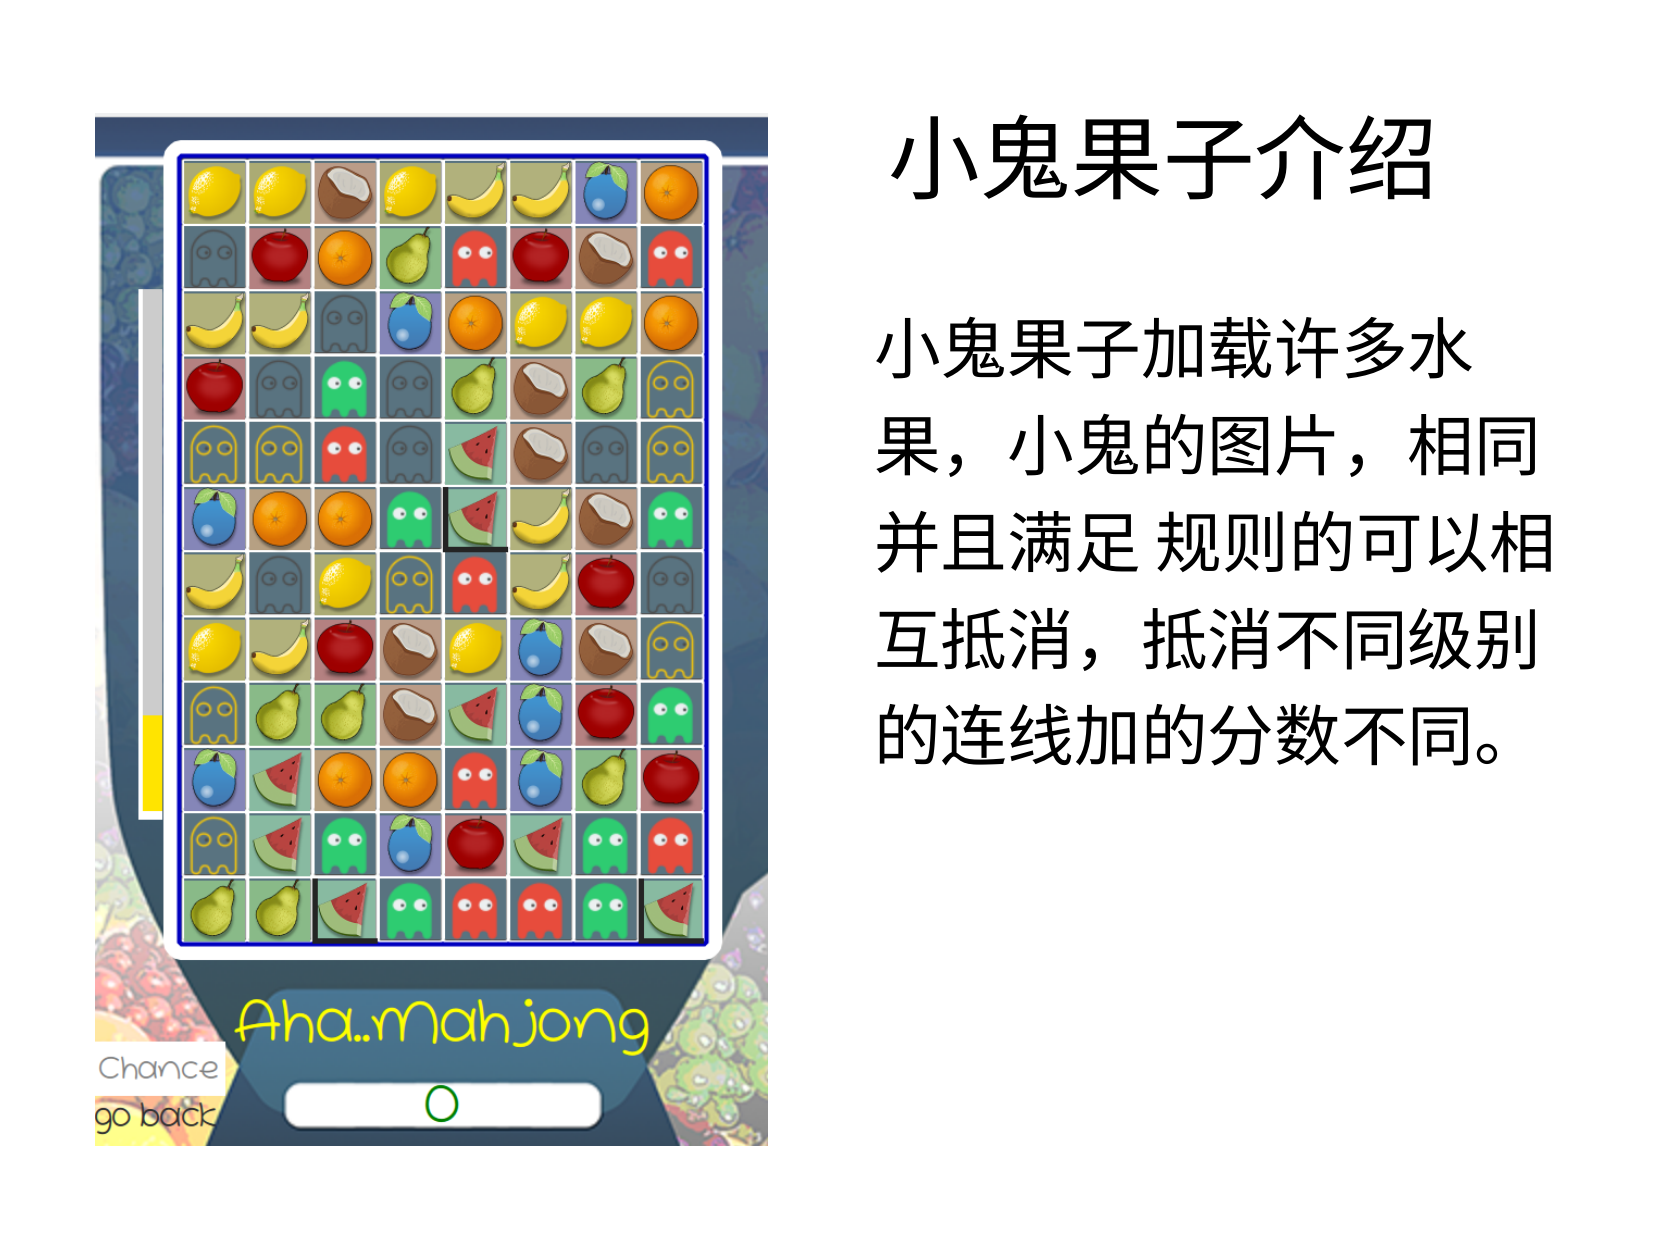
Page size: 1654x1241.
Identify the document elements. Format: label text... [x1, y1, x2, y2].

title 小鬼果子介绍 [755, 49, 1571, 257]
list 小鬼果子加载许多水果，小鬼的图片，相同并且满足 规则的可以相互抵消，抵消不同级别的连线加的分数不同。 [803, 296, 1571, 1016]
picture [95, 113, 768, 1146]
